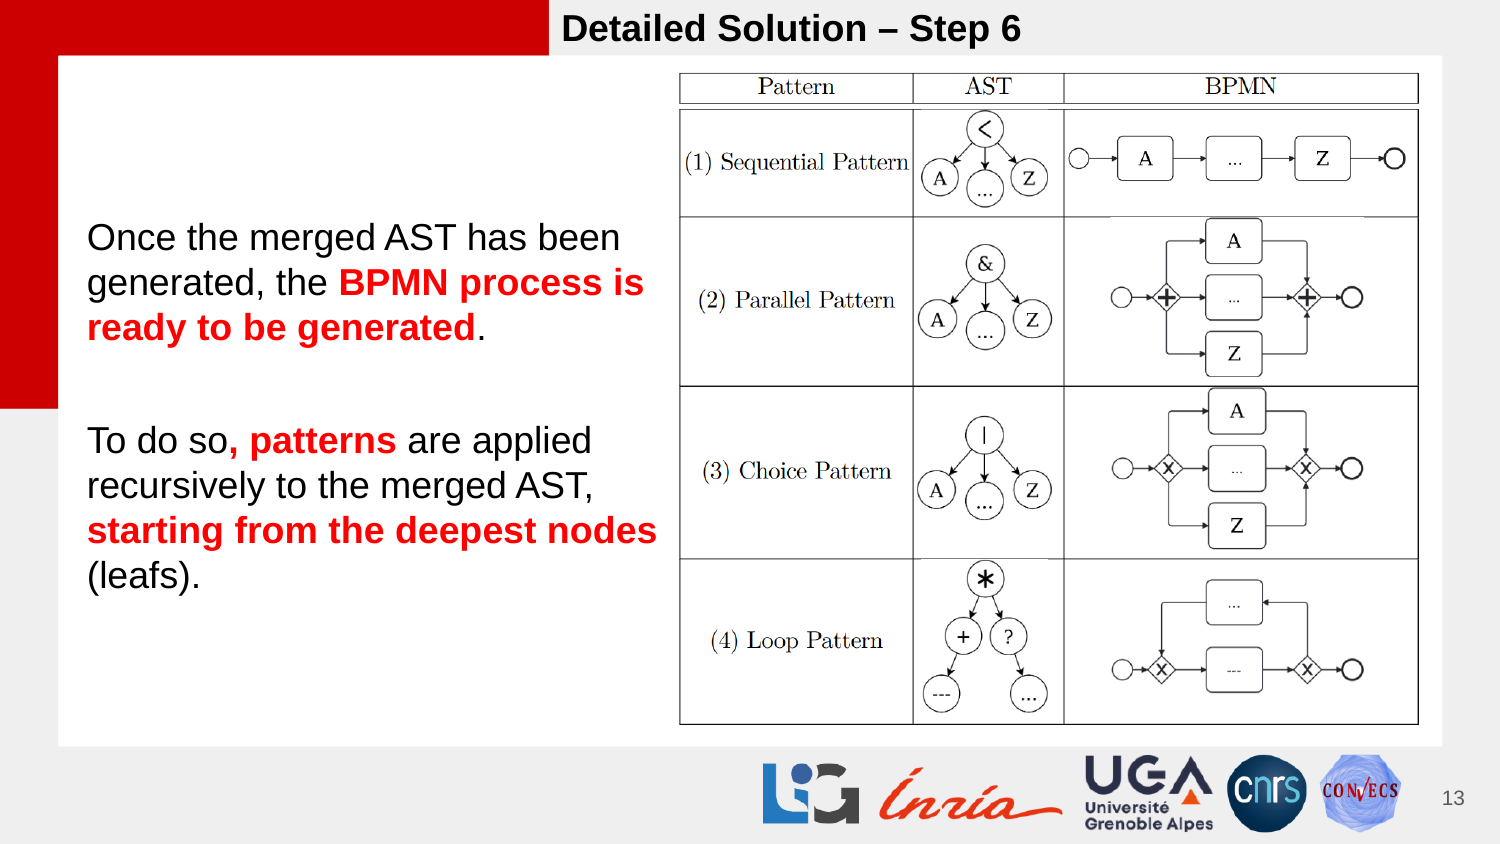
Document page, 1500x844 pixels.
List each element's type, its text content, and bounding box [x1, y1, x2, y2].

text_box Detailed Solution – Step 6 [546, 0, 1441, 55]
text_box Once the merged AST has been generated, the BPMN process is ready to be generated. [71, 209, 681, 413]
picture [0, 0, 1500, 844]
text_box To do so, patterns are applied recursively to the merged AST, starting from the deepest nodes (leafs). [71, 413, 675, 634]
slide_number <number> [1389, 764, 1480, 830]
